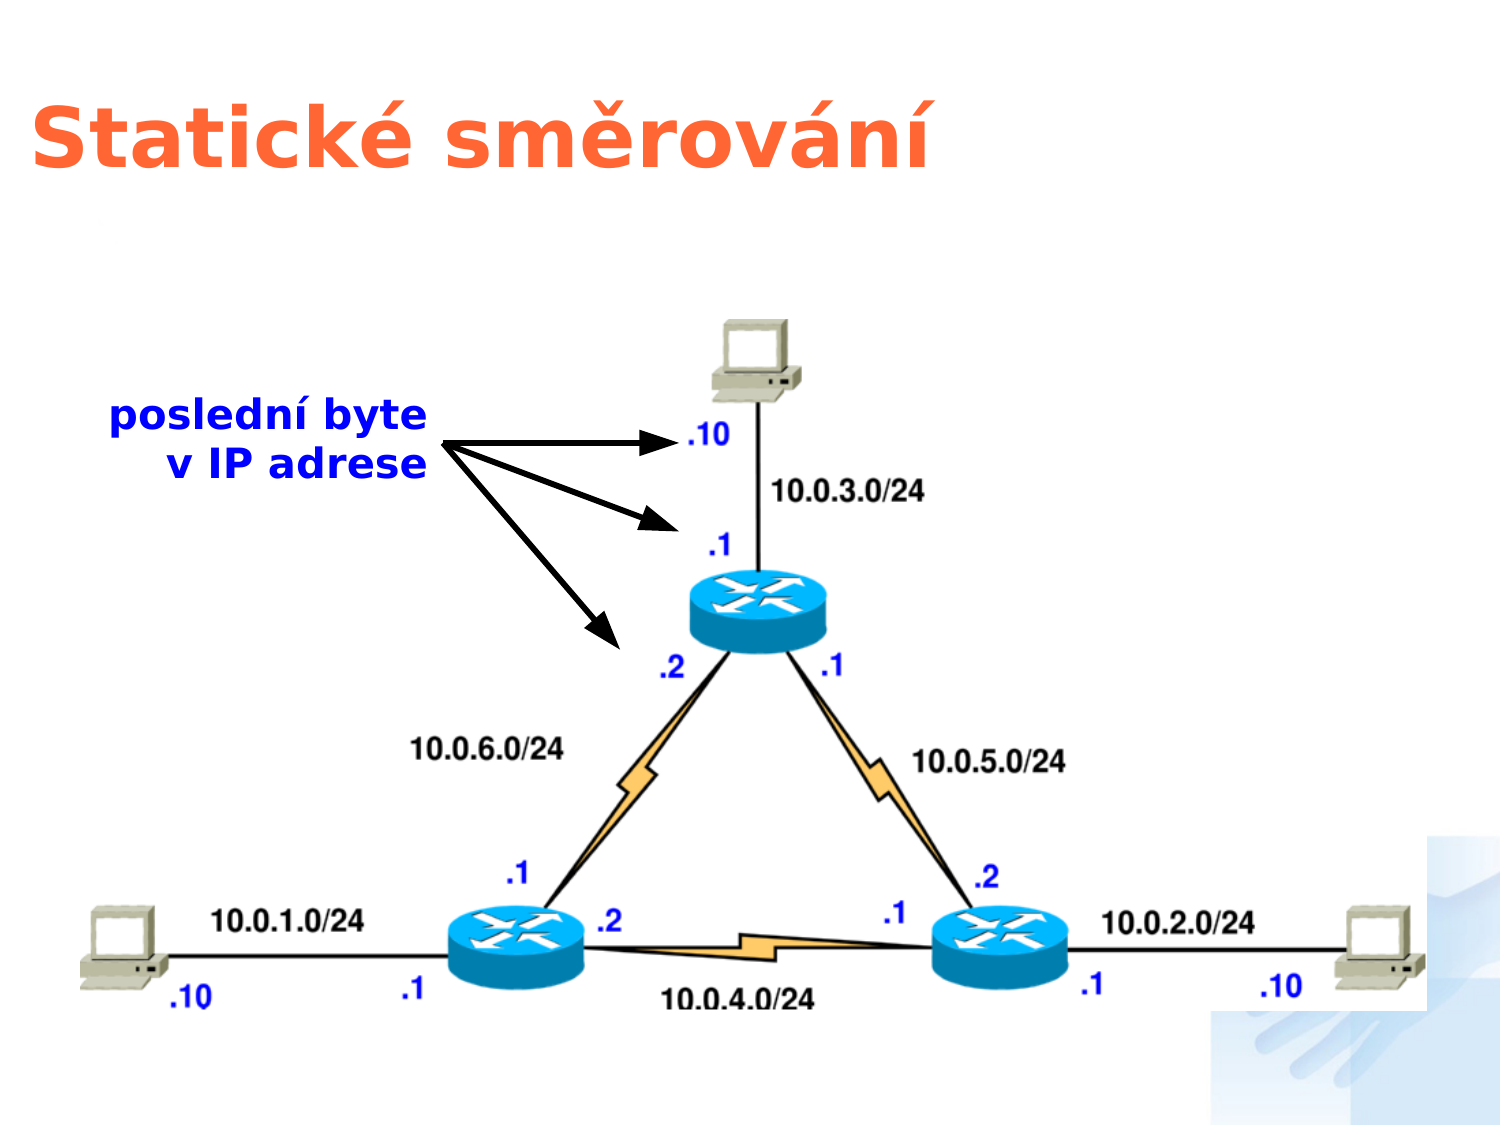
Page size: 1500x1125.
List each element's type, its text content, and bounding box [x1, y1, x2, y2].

title Statické směrování [29, 21, 1477, 257]
text_box poslední byte v IP adrese [93, 383, 443, 496]
picture [0, 0, 1500, 1125]
